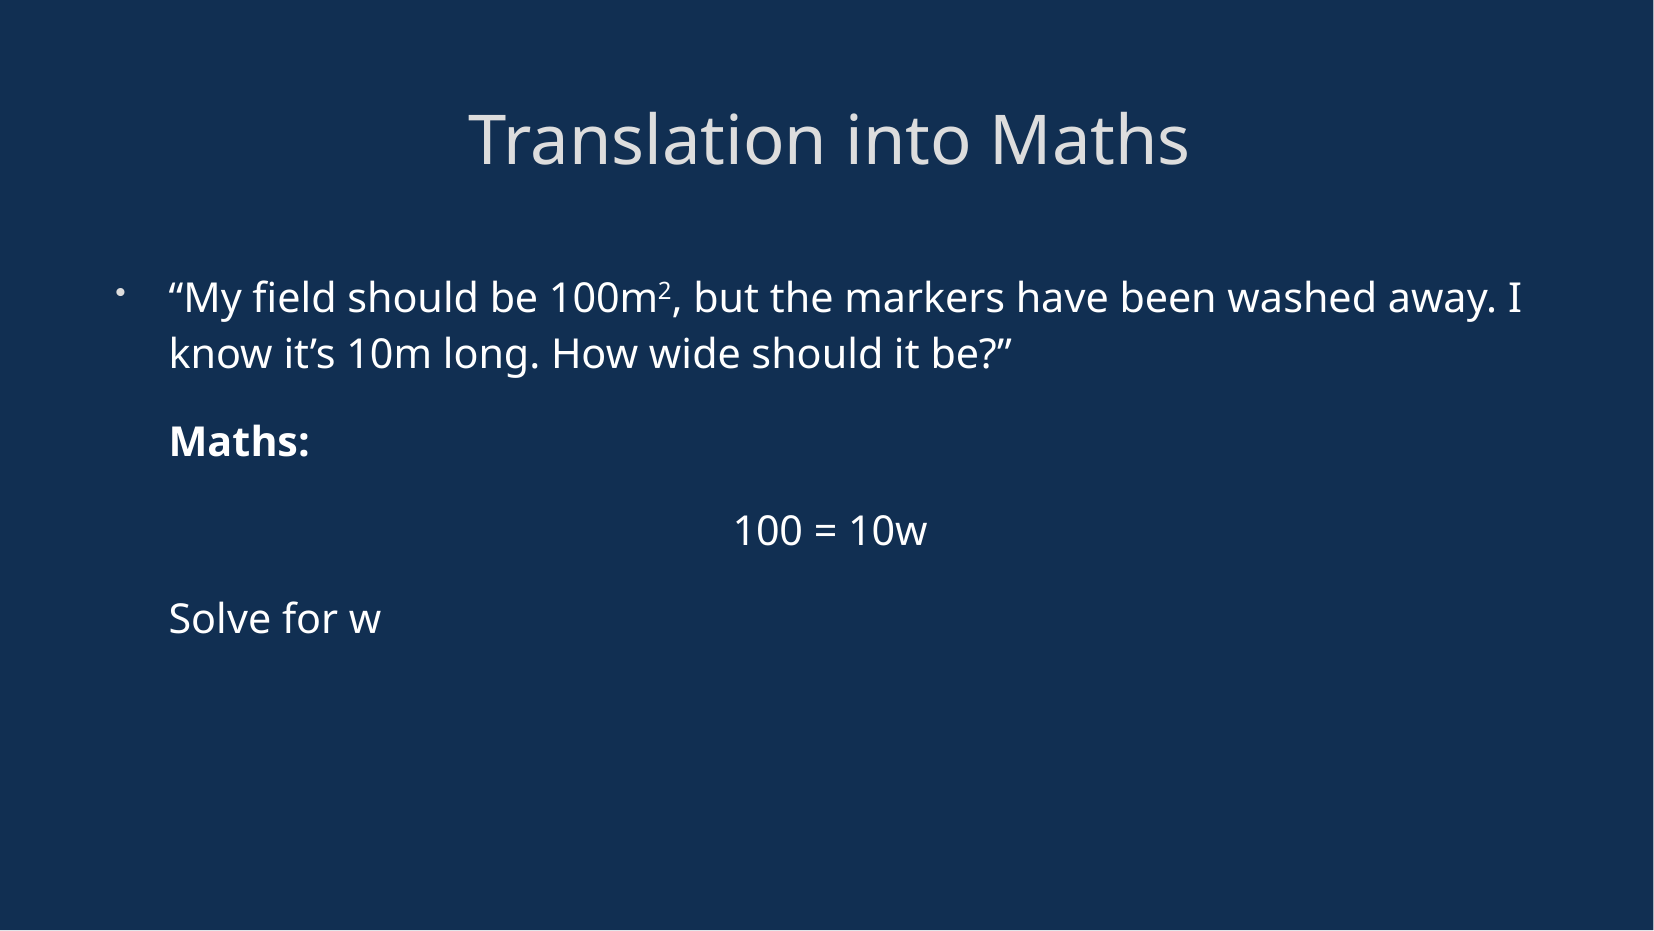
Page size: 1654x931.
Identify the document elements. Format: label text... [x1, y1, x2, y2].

list “My field should be 100m2, but the markers have been washed away. I know it’s 10m long. How wide should it be?” Maths: 100 = 10w Solve for w [97, 268, 1563, 806]
title Translation into Maths [97, 56, 1563, 220]
